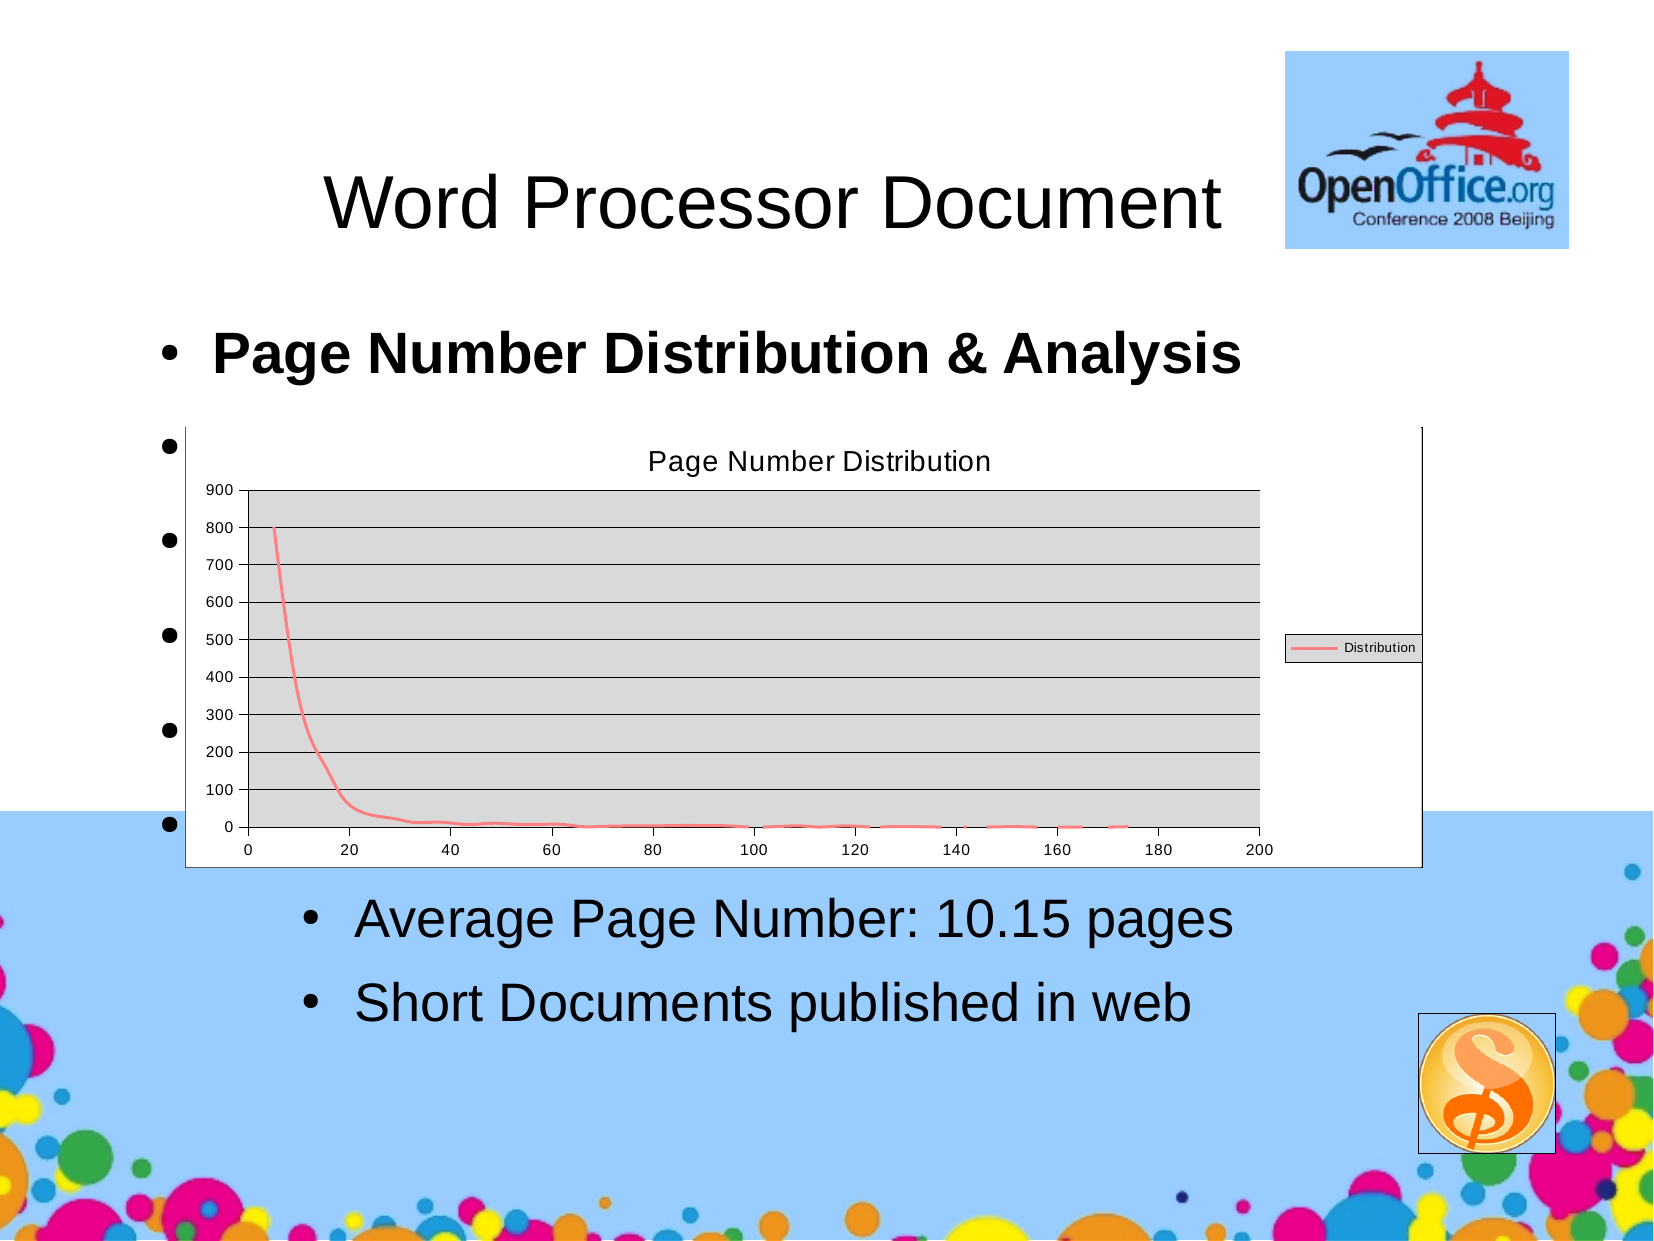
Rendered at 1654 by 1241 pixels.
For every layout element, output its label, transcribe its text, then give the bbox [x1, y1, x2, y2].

picture [0, 810, 1654, 1241]
list Page Number Distribution & Analysis Average Page Number: 10.15 pages Short Documents published in web [124, 321, 1530, 1098]
chart [185, 427, 1423, 868]
picture [1285, 51, 1569, 250]
title Word Processor Document [27, 159, 1519, 246]
picture [1419, 1014, 1555, 1153]
